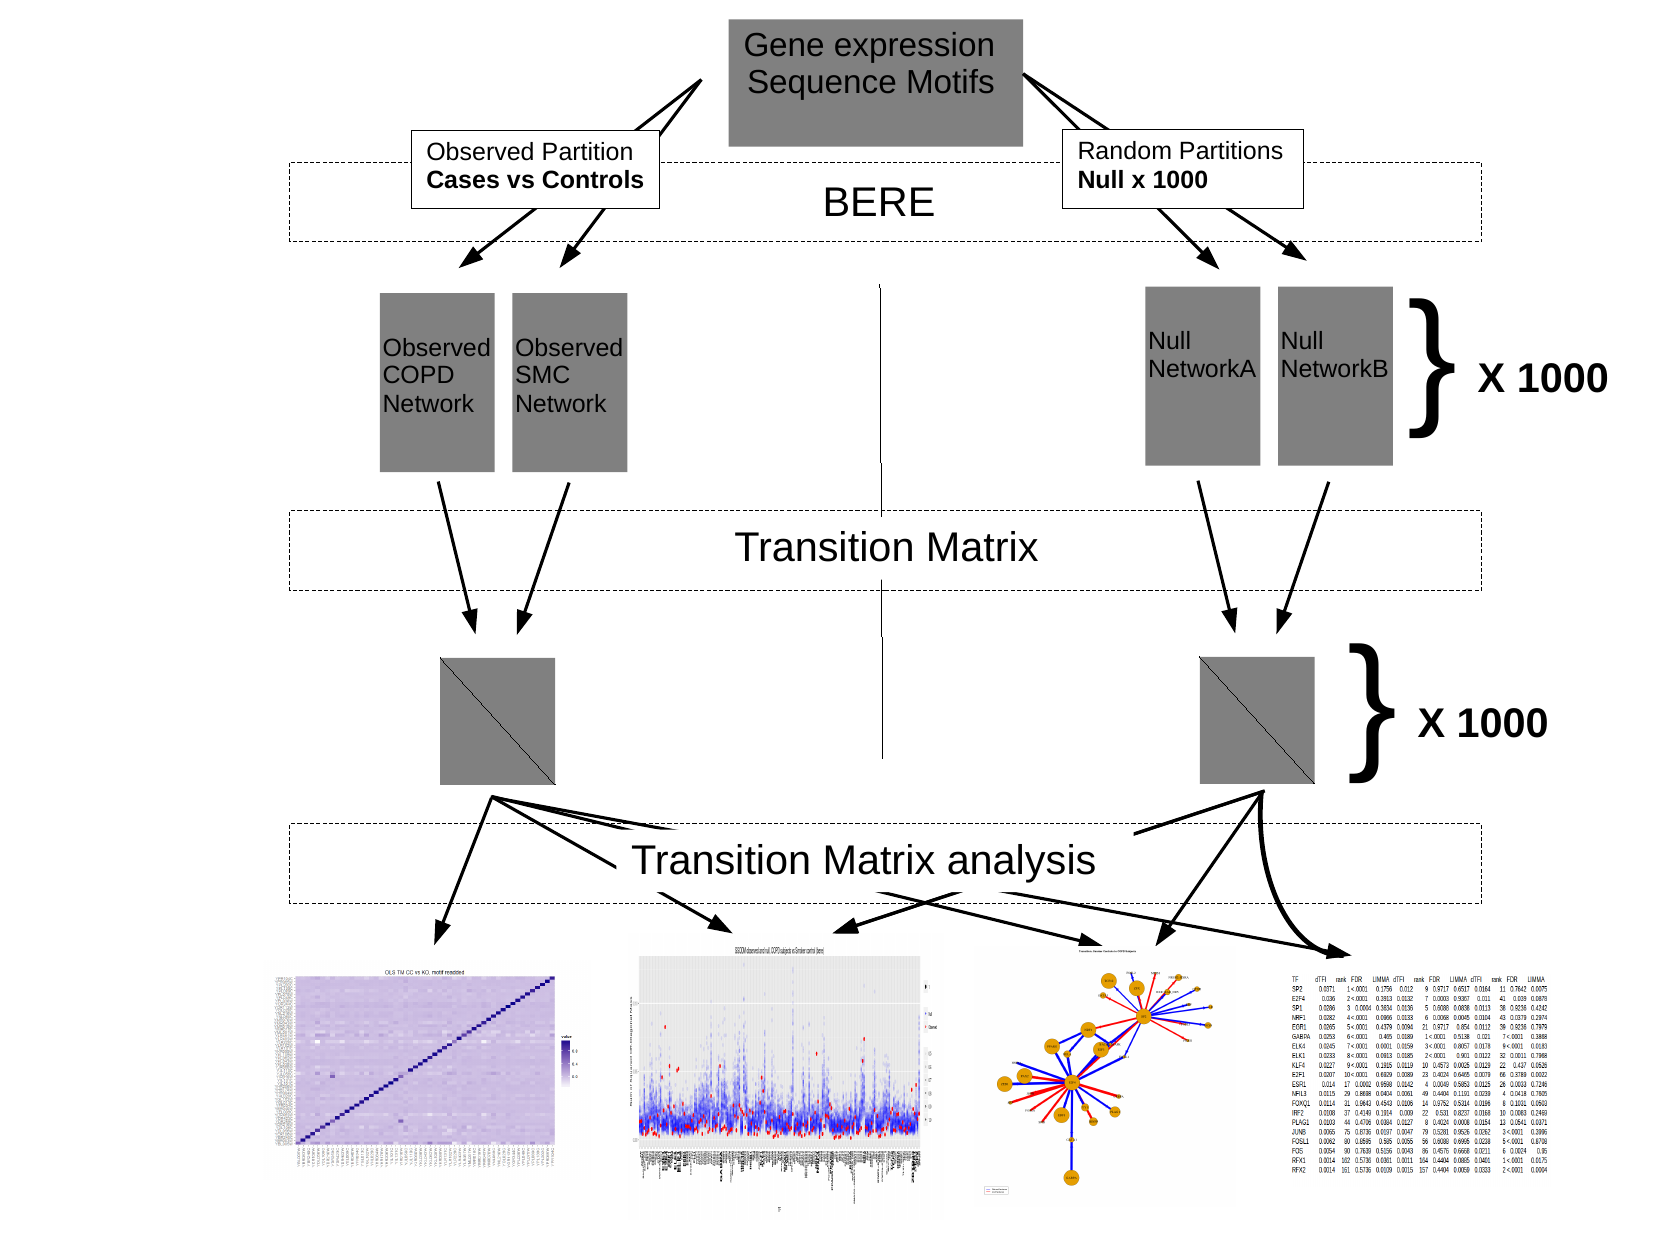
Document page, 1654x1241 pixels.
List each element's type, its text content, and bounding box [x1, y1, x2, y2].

text_box Null NetworkA [1133, 319, 1265, 430]
text_box [448, 510, 557, 591]
text_box [882, 510, 1223, 591]
text_box [1233, 162, 1482, 242]
text_box [1199, 656, 1315, 784]
text_box Random Partitions Null x 1000 [1062, 129, 1304, 209]
text_box [379, 436, 495, 473]
text_box [1294, 510, 1482, 591]
text_box [1162, 209, 1273, 242]
text_box [512, 436, 628, 473]
text_box [440, 657, 556, 785]
text_box [1278, 286, 1393, 319]
text_box X 1000 [1462, 347, 1624, 411]
text_box [933, 893, 1057, 904]
text_box [379, 293, 495, 325]
text_box [289, 823, 479, 904]
text_box [543, 823, 616, 864]
text_box [897, 893, 946, 900]
text_box [1207, 510, 1317, 591]
text_box [1145, 286, 1261, 319]
text_box } [1332, 608, 1428, 839]
text_box [453, 823, 675, 904]
text_box [289, 510, 463, 591]
text_box [647, 823, 1159, 831]
picture [974, 946, 1236, 1207]
text_box Transition Matrix analysis [616, 829, 1134, 893]
text_box [1027, 823, 1238, 904]
text_box Transition Matrix [719, 517, 1068, 580]
text_box [611, 823, 650, 829]
text_box [289, 162, 530, 242]
text_box [497, 209, 601, 242]
text_box [582, 162, 1188, 242]
text_box X 1000 [1402, 692, 1564, 756]
text_box Null NetworkB [1265, 319, 1393, 430]
text_box [667, 893, 916, 904]
text_box Gene expression Sequence Motifs [728, 19, 1024, 147]
text_box [534, 510, 881, 591]
text_box [1188, 823, 1482, 904]
text_box } [1393, 263, 1488, 494]
text_box [1278, 430, 1393, 466]
picture [263, 960, 591, 1180]
picture [627, 933, 944, 1220]
text_box BERE [807, 172, 962, 235]
text_box [1145, 430, 1261, 466]
text_box Observed COPD Network [367, 325, 500, 436]
picture [1291, 974, 1551, 1187]
text_box Observed Partition Cases vs Controls [411, 130, 660, 209]
text_box [512, 293, 628, 325]
text_box Observed SMC Network [500, 325, 658, 436]
